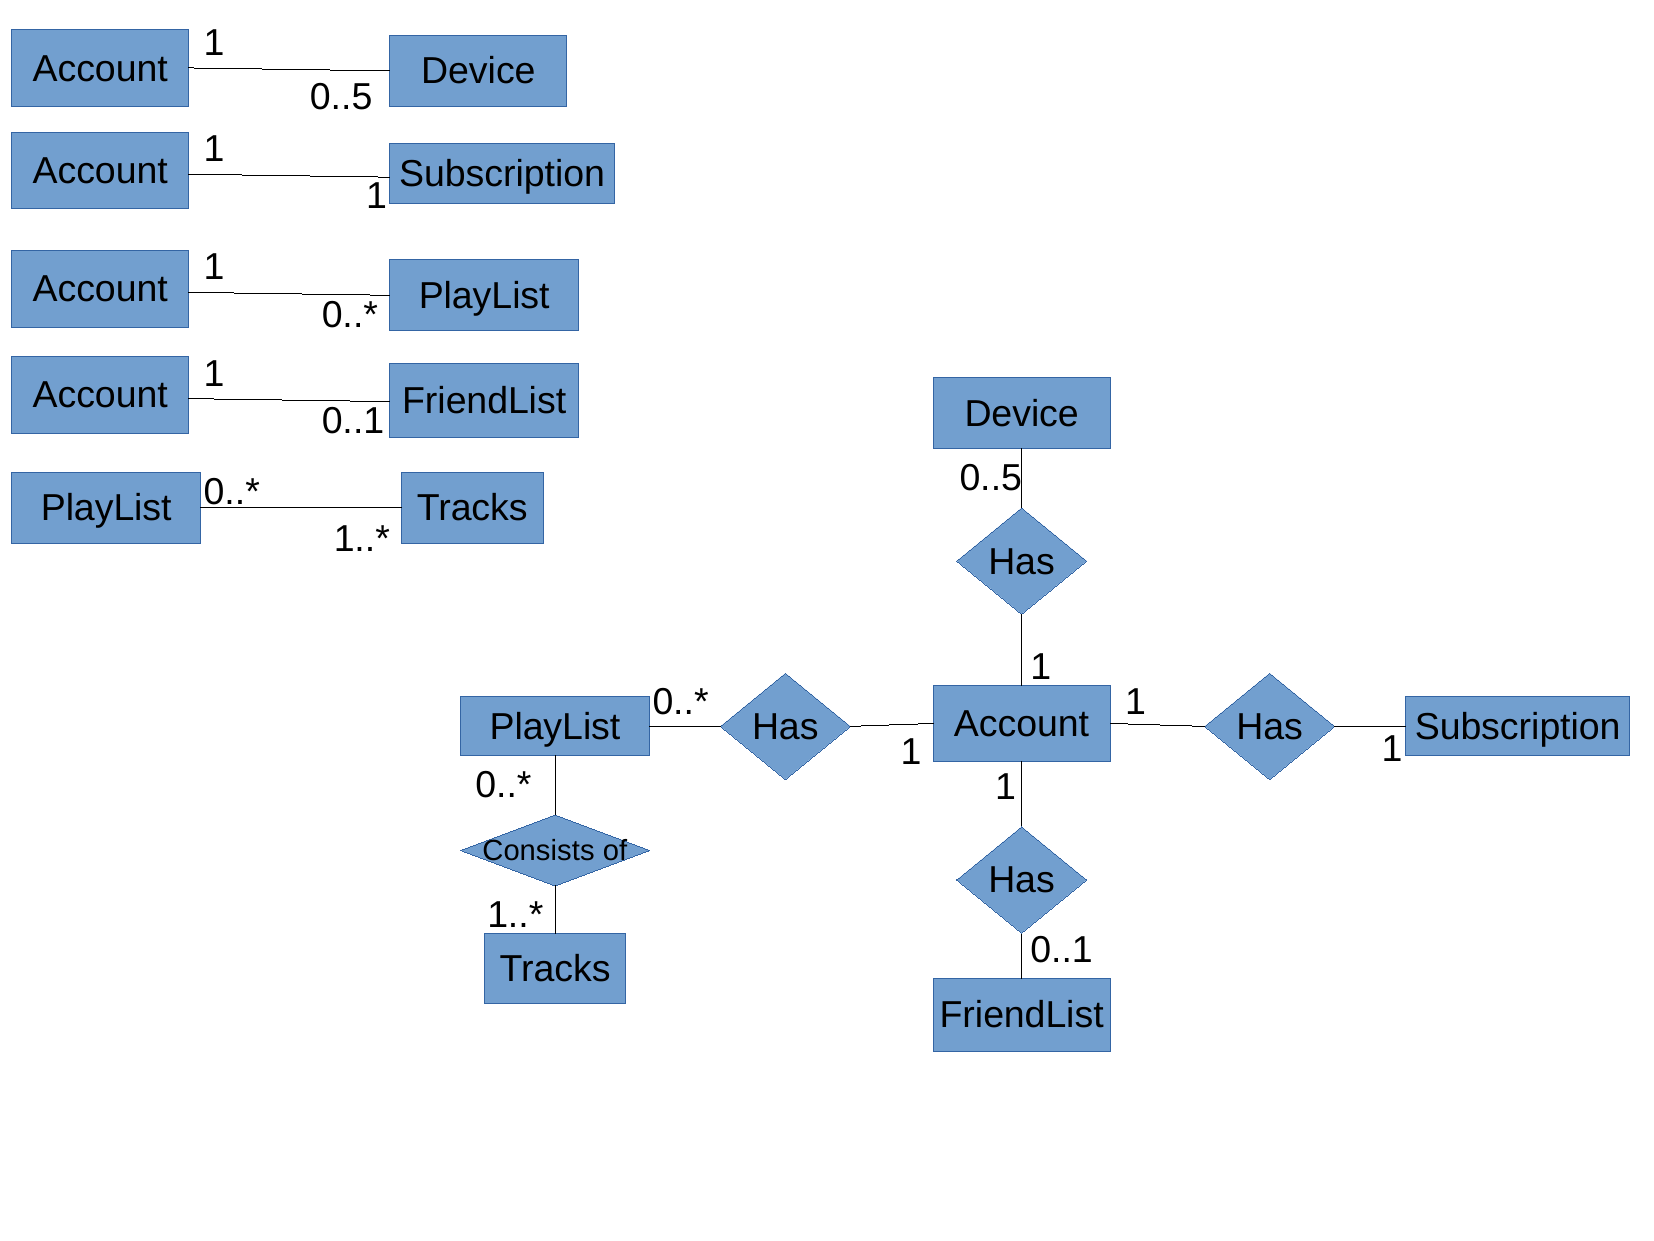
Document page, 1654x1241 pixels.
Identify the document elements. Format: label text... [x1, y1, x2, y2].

text_box Device [389, 35, 567, 107]
text_box 0..* [307, 285, 402, 343]
text_box 0..* [637, 673, 733, 731]
text_box PlayList [460, 696, 650, 756]
text_box 1 [980, 758, 1031, 815]
text_box 0..1 [1015, 921, 1111, 979]
text_box Tracks [484, 933, 626, 1004]
text_box Tracks [401, 472, 544, 544]
text_box 1 [1366, 720, 1418, 778]
text_box 0..1 [307, 392, 402, 449]
text_box 0..5 [295, 67, 388, 125]
text_box 1..* [318, 510, 414, 567]
text_box Subscription [1405, 696, 1630, 756]
text_box Account [11, 29, 189, 107]
text_box 0..* [188, 462, 284, 520]
text_box PlayList [11, 472, 201, 544]
text_box 0..5 [944, 448, 1038, 506]
text_box Subscription [389, 143, 615, 204]
text_box FriendList [933, 978, 1111, 1052]
text_box 1 [1110, 673, 1161, 731]
text_box Account [933, 685, 1111, 762]
text_box Has [956, 826, 1087, 928]
text_box Account [11, 356, 189, 434]
text_box Account [11, 132, 189, 209]
text_box 1 [188, 120, 240, 178]
text_box Has [956, 508, 1087, 614]
text_box Has [726, 673, 850, 780]
text_box Device [933, 377, 1111, 449]
text_box 1 [188, 344, 240, 402]
text_box 1 [351, 167, 402, 225]
text_box PlayList [389, 259, 579, 331]
text_box FriendList [389, 363, 579, 438]
text_box 1 [1015, 637, 1067, 695]
text_box 1 [188, 14, 240, 71]
text_box 0..* [460, 755, 556, 813]
text_box 1 [885, 723, 937, 781]
text_box 1..* [472, 885, 567, 943]
text_box Account [11, 250, 189, 328]
text_box Has [1205, 673, 1335, 780]
text_box 1 [188, 238, 240, 296]
text_box Consists of [460, 815, 650, 885]
